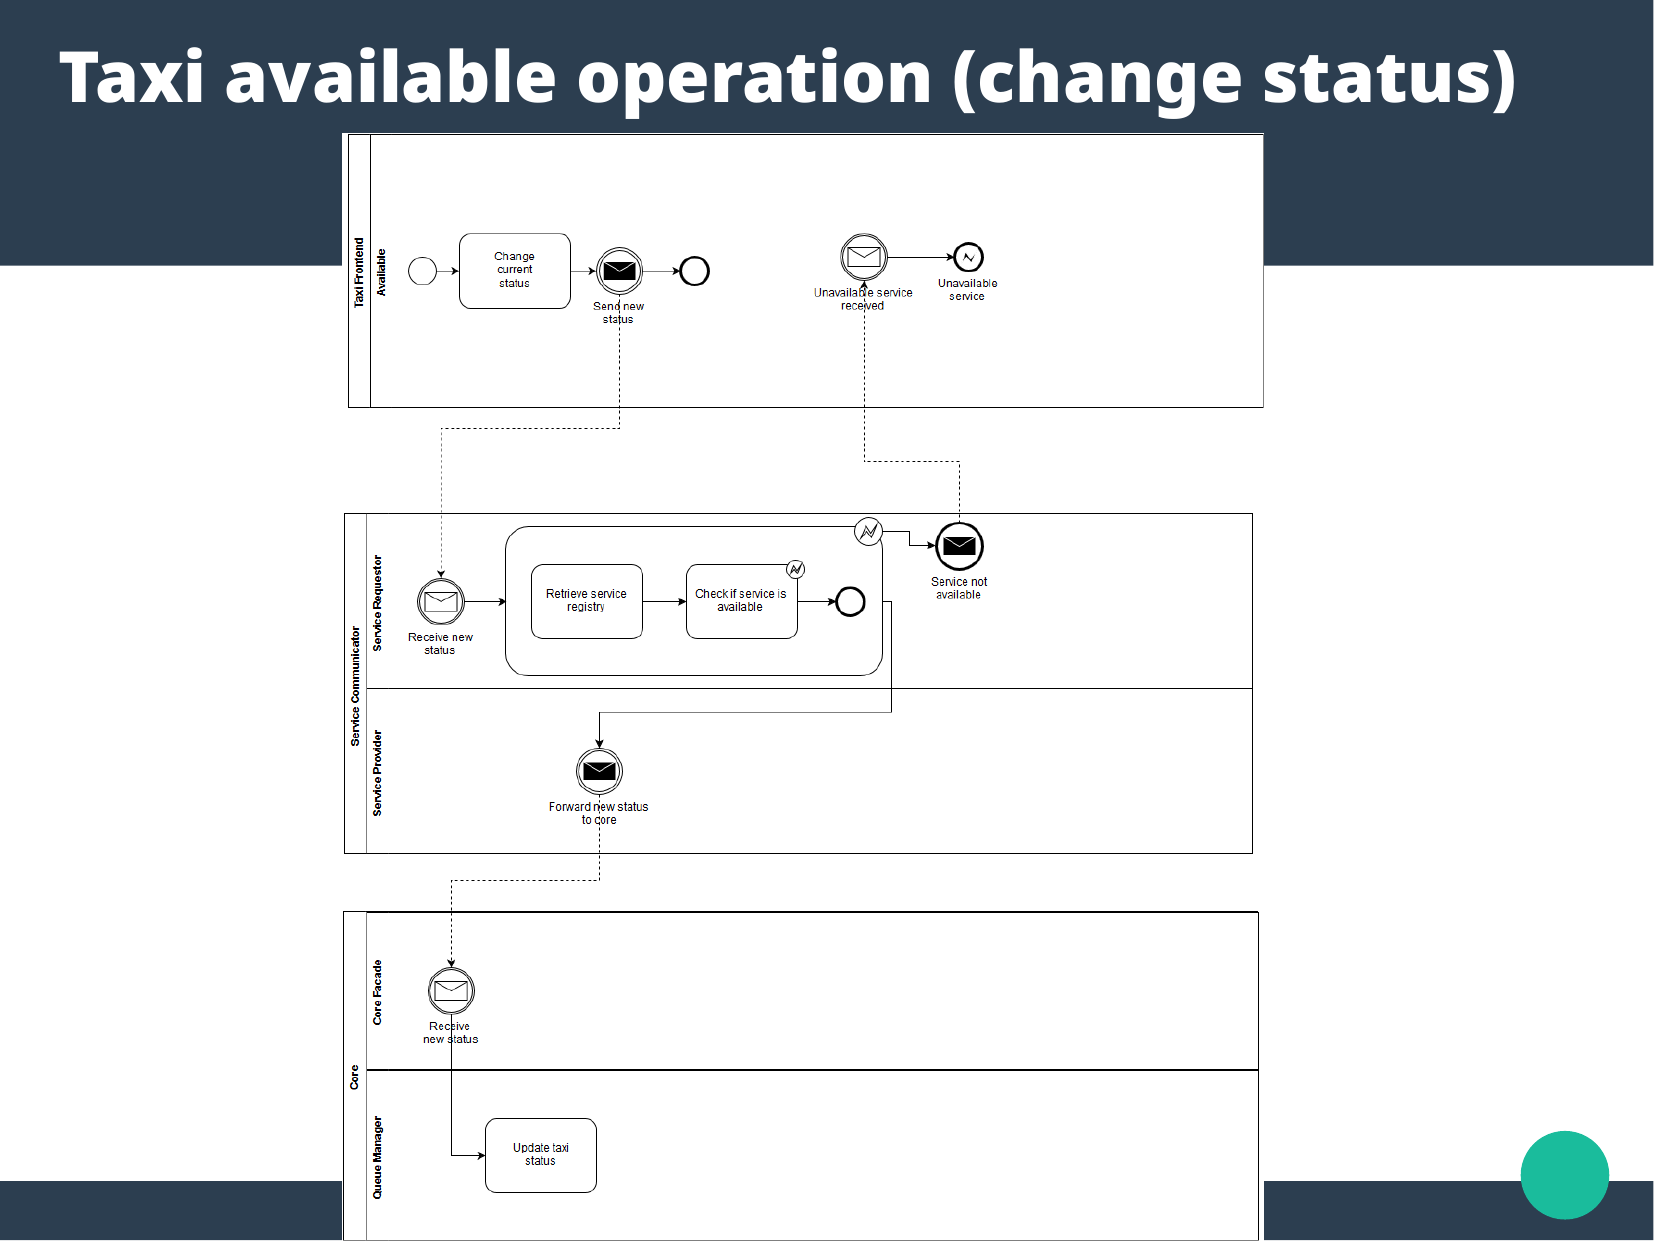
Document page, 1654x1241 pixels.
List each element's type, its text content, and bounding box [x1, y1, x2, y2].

title Taxi available operation (change status) [59, 0, 1595, 154]
picture [342, 133, 1264, 1241]
